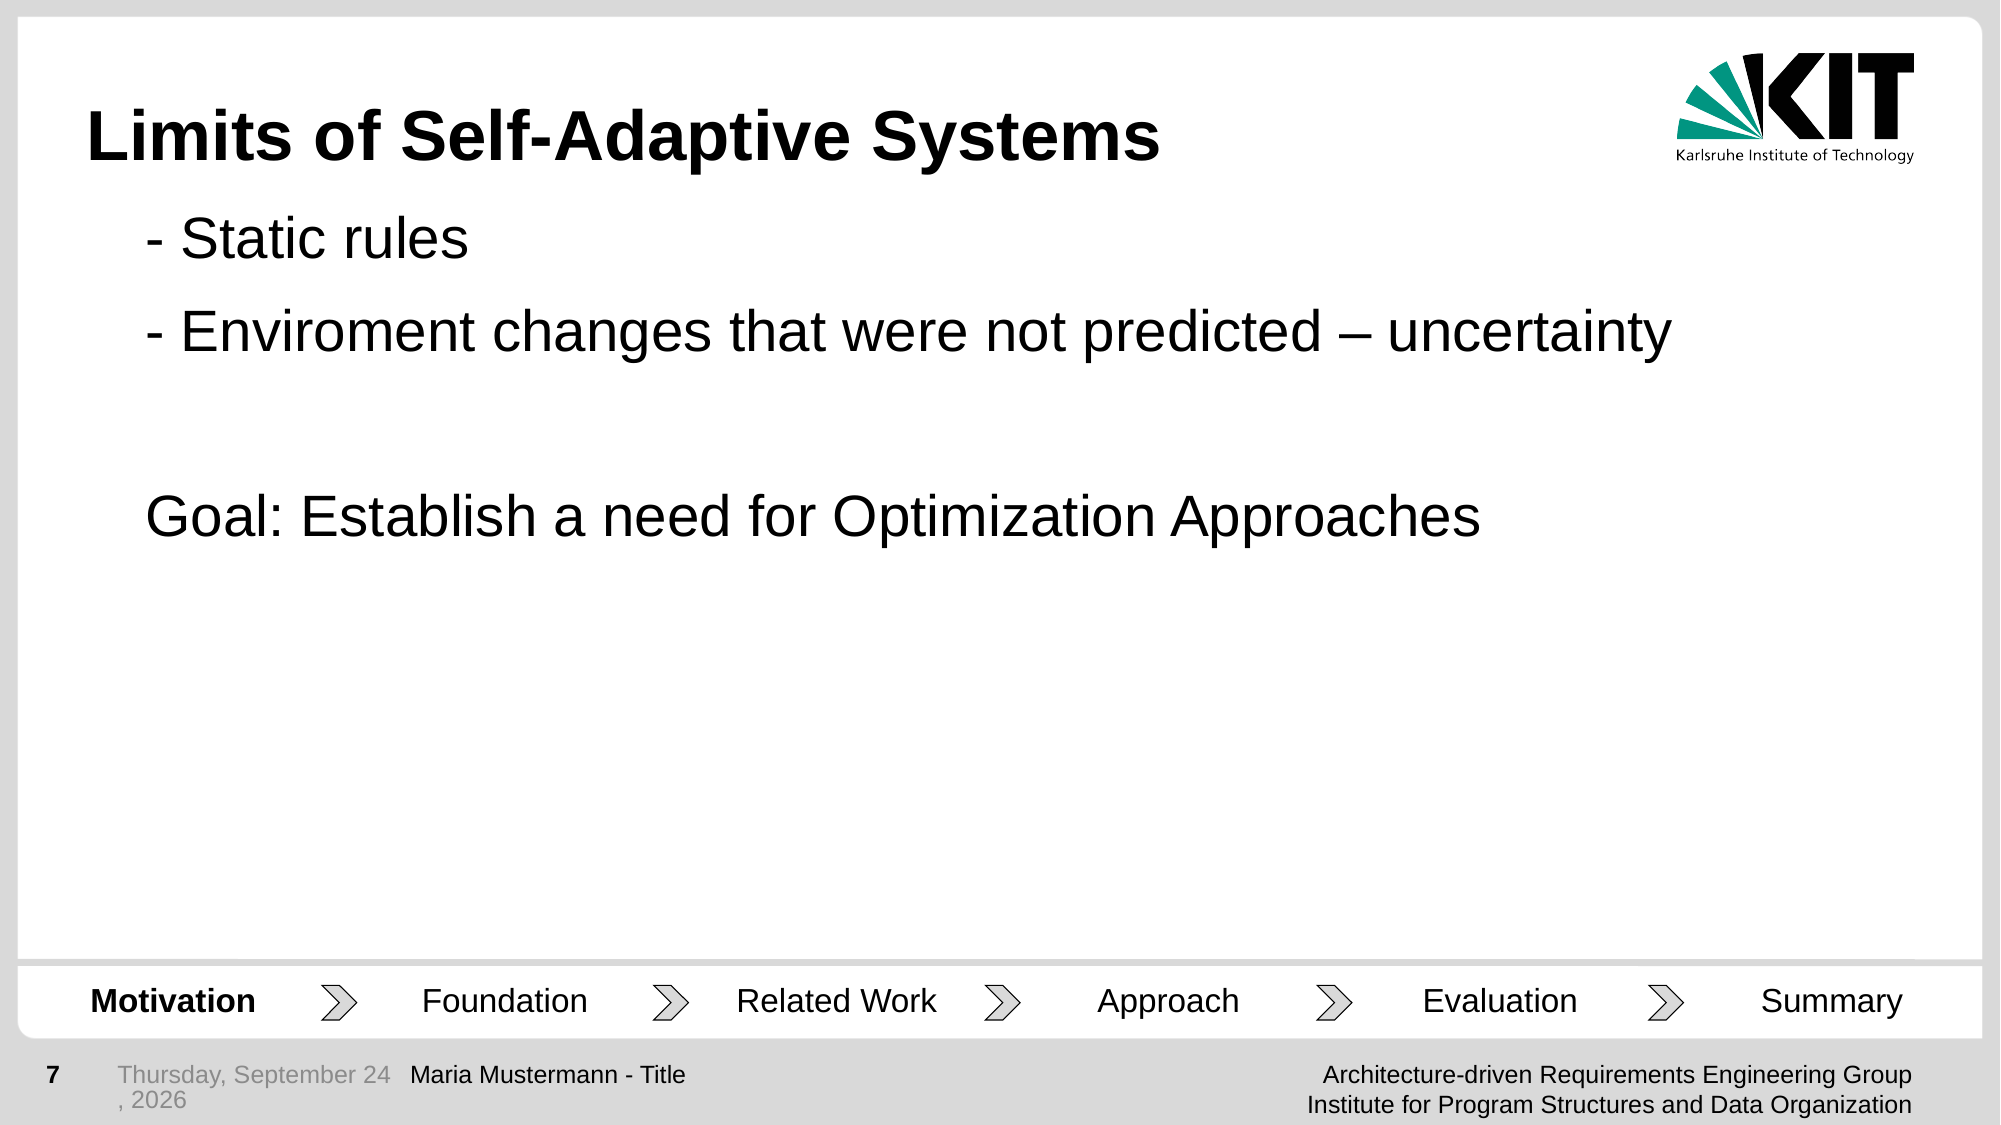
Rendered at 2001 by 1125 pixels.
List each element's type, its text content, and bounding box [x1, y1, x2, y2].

text_box Foundation [381, 971, 630, 1027]
slide_number Friday, June 18, 2021 [118, 1058, 397, 1119]
text_box [1648, 985, 1684, 1021]
text_box [1317, 985, 1352, 1021]
text_box Approach [1082, 971, 1255, 1027]
list - Static rules - Enviroment changes that were not predicted – uncertainty Goal: Establish a need for Optimization Approaches [86, 208, 1914, 947]
text_box Evaluation [1407, 971, 1594, 1027]
text_box Related Work [721, 971, 953, 1027]
text_box Summary [1708, 971, 1957, 1027]
title Limits of Self-Adaptive Systems [86, 72, 1592, 176]
text_box [322, 985, 357, 1021]
picture [0, 0, 2000, 1125]
text_box Motivation [49, 971, 298, 1027]
text_box [985, 985, 1021, 1021]
text_box [653, 985, 689, 1021]
slide_number <number> [45, 1058, 118, 1119]
